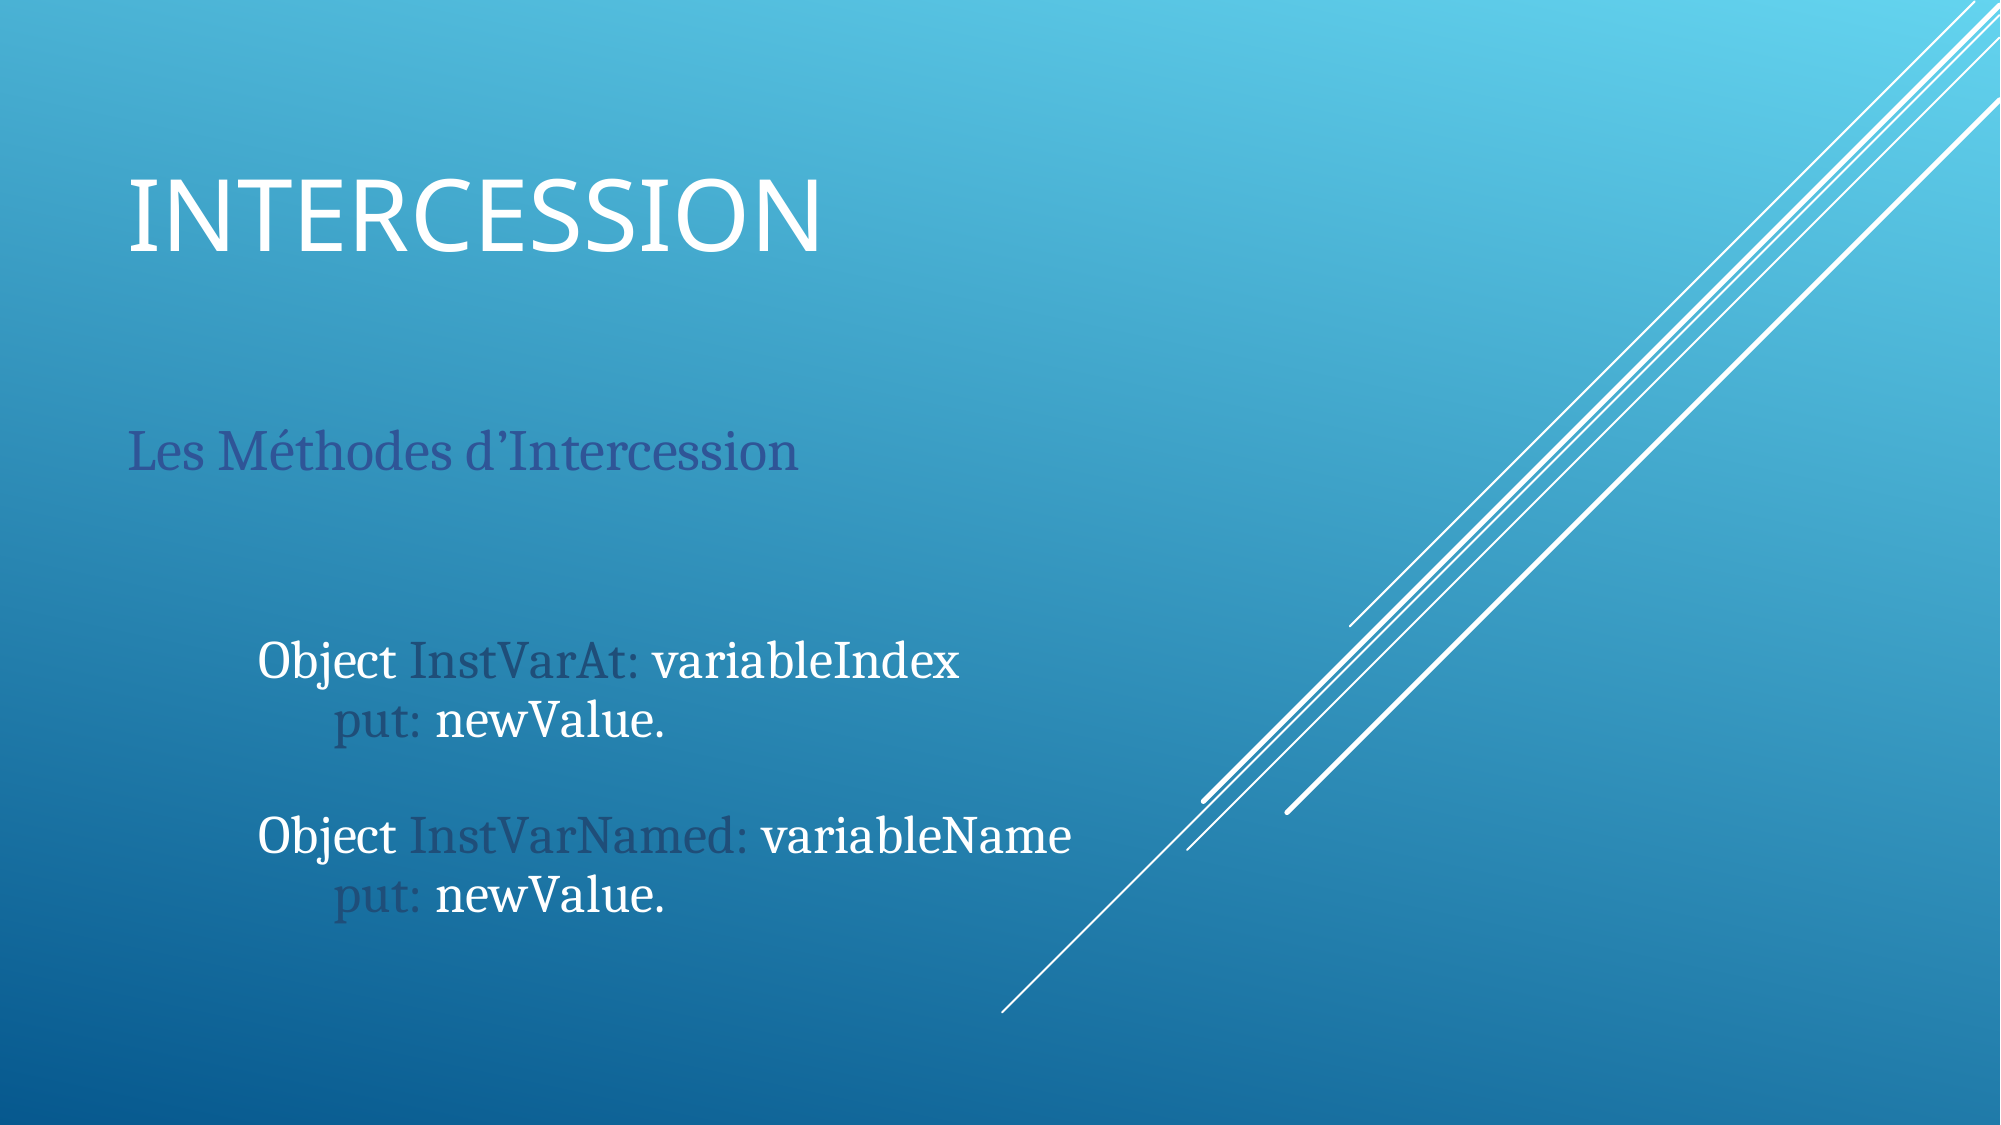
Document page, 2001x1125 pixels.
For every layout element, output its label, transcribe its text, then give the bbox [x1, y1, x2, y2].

subtitle Object InstVarAt: variableIndex put: newValue. Object InstVarNamed: variableName put: newValue. [243, 624, 1294, 944]
text_box Les Méthodes d’Intercession [112, 405, 870, 491]
title Intercession [112, 112, 1425, 280]
